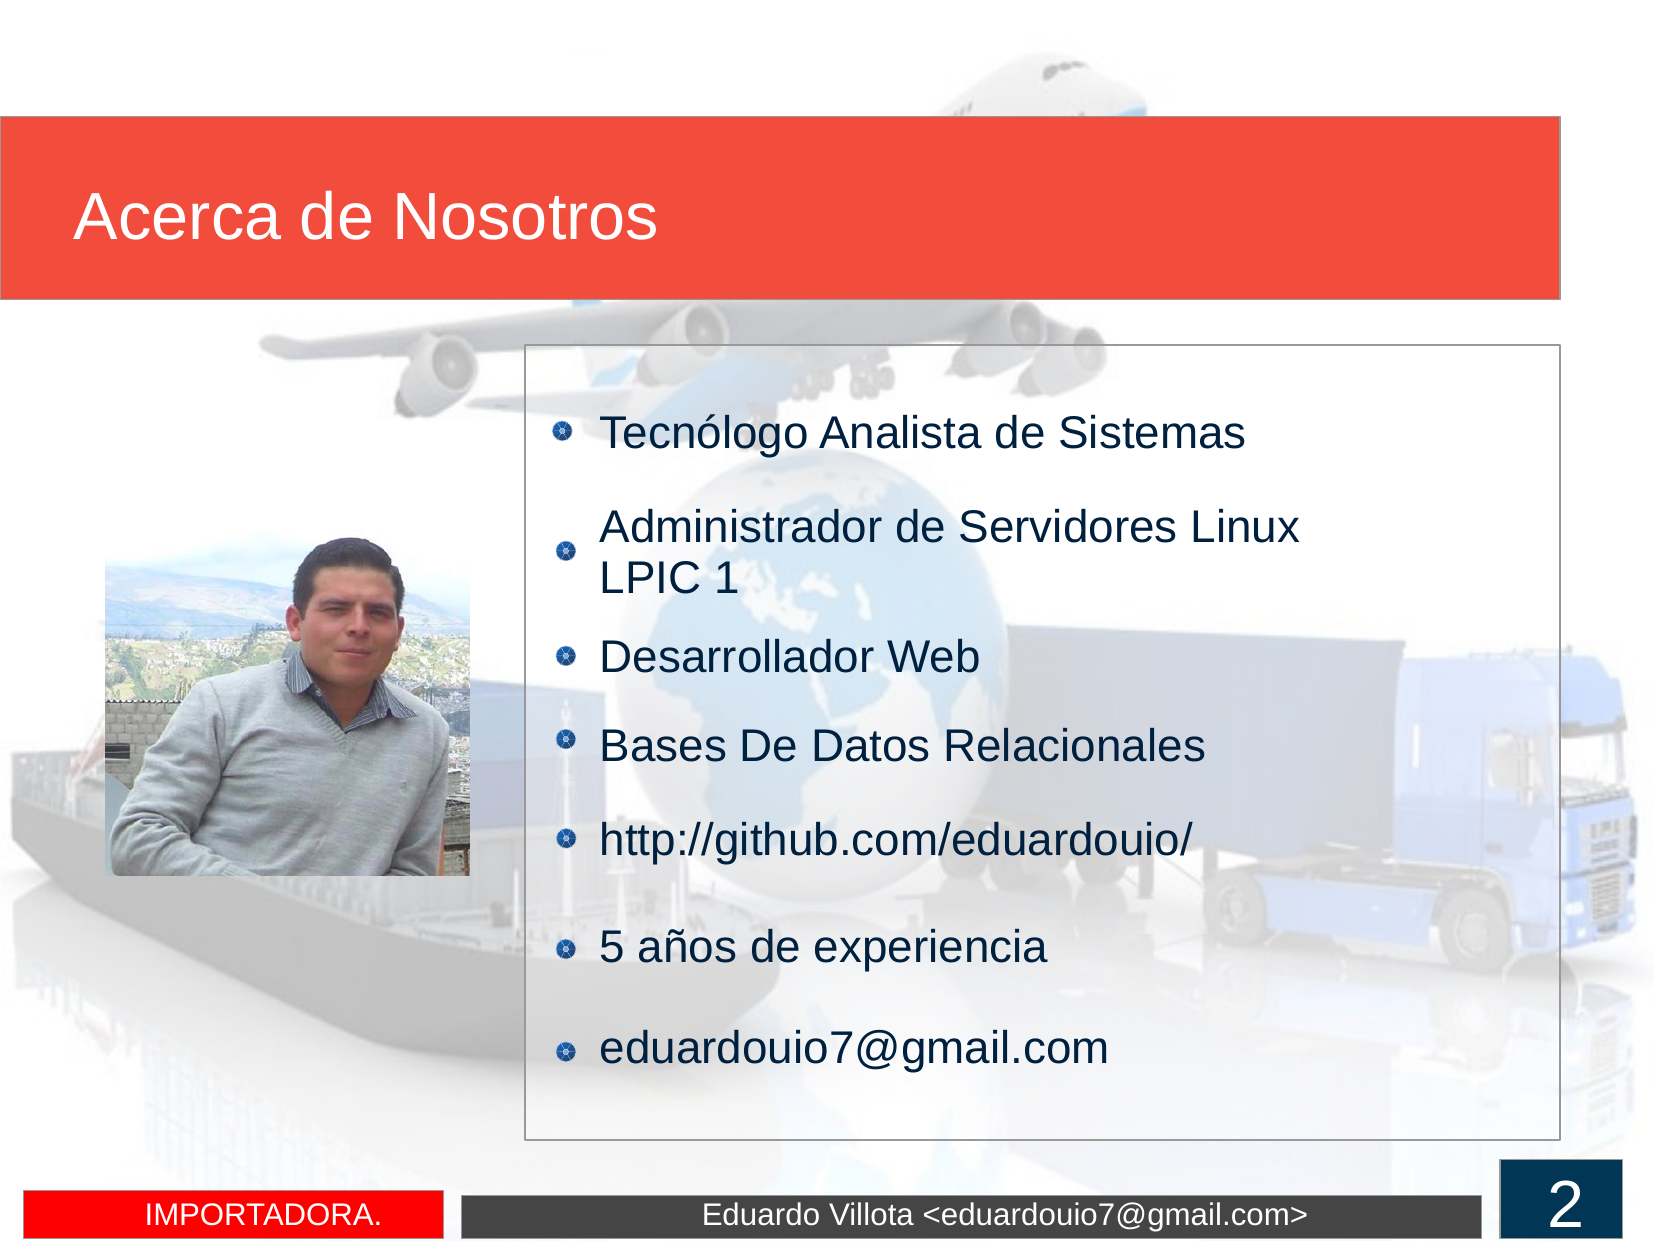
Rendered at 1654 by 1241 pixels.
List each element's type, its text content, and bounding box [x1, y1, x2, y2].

text_box [398, 1190, 444, 1239]
text_box eduardouio7@gmail.com [585, 1014, 1126, 1081]
text_box Desarrollador Web [585, 623, 997, 690]
text_box Administrador de Servidores Linux LPIC 1 [585, 493, 1329, 611]
text_box 5 años de experiencia [585, 913, 1064, 979]
text_box Eduardo Villota <eduardouio7@gmail.com> [687, 1189, 1325, 1240]
text_box [525, 345, 1561, 1141]
text_box [1500, 1159, 1532, 1239]
text_box http://github.com/eduardouio/ [585, 806, 1209, 873]
text_box [461, 1195, 687, 1239]
text_box [1593, 1159, 1623, 1239]
text_box [0, 116, 1561, 300]
text_box Tecnólogo Analista de Sistemas [585, 399, 1263, 465]
text_box Bases De Datos Relacionales [585, 712, 1222, 778]
text_box [1325, 1195, 1482, 1239]
picture [0, 0, 1654, 1241]
text_box Acerca de Nosotros [59, 172, 1245, 262]
text_box IMPORTADORA. [129, 1189, 398, 1240]
text_box [23, 1190, 129, 1239]
text_box 2 [1532, 1159, 1593, 1241]
